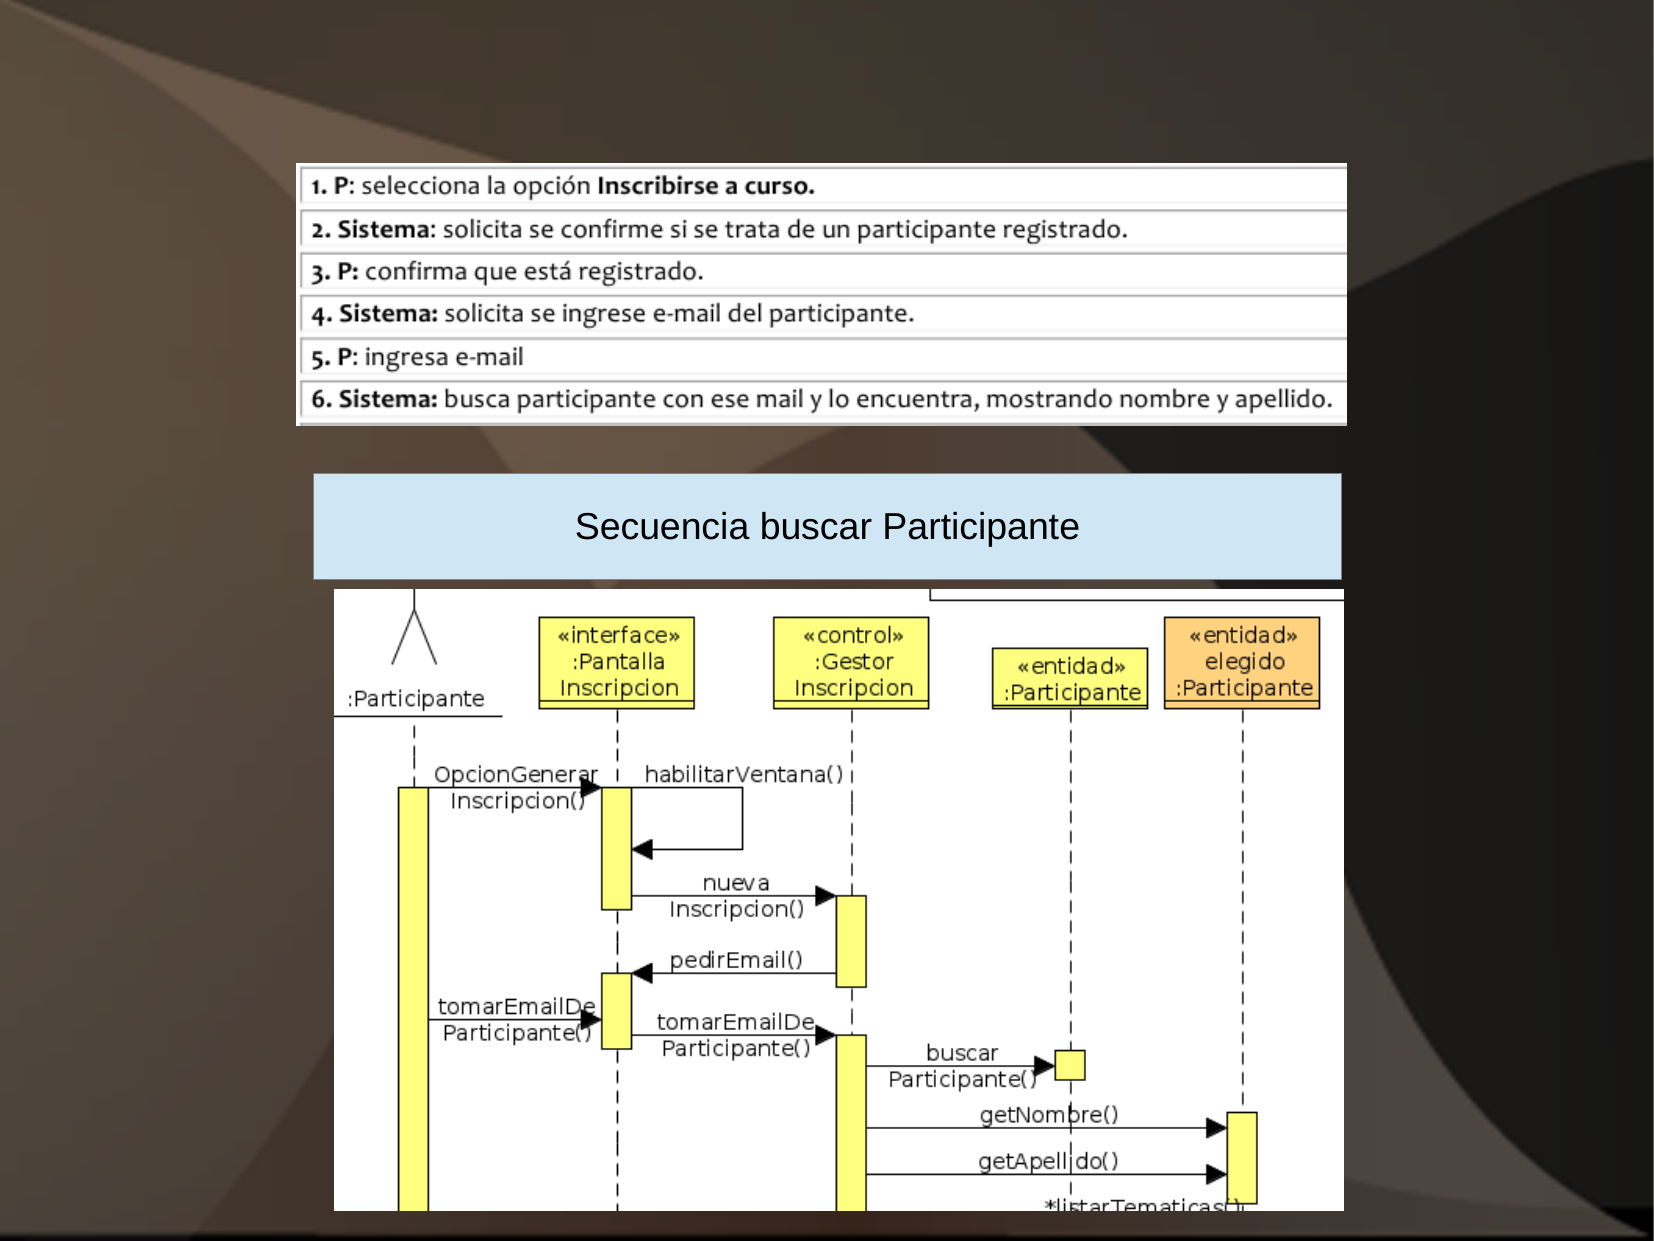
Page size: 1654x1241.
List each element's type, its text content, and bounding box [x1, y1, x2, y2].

picture [0, 0, 1654, 1241]
text_box Secuencia buscar Participante [313, 473, 1342, 580]
